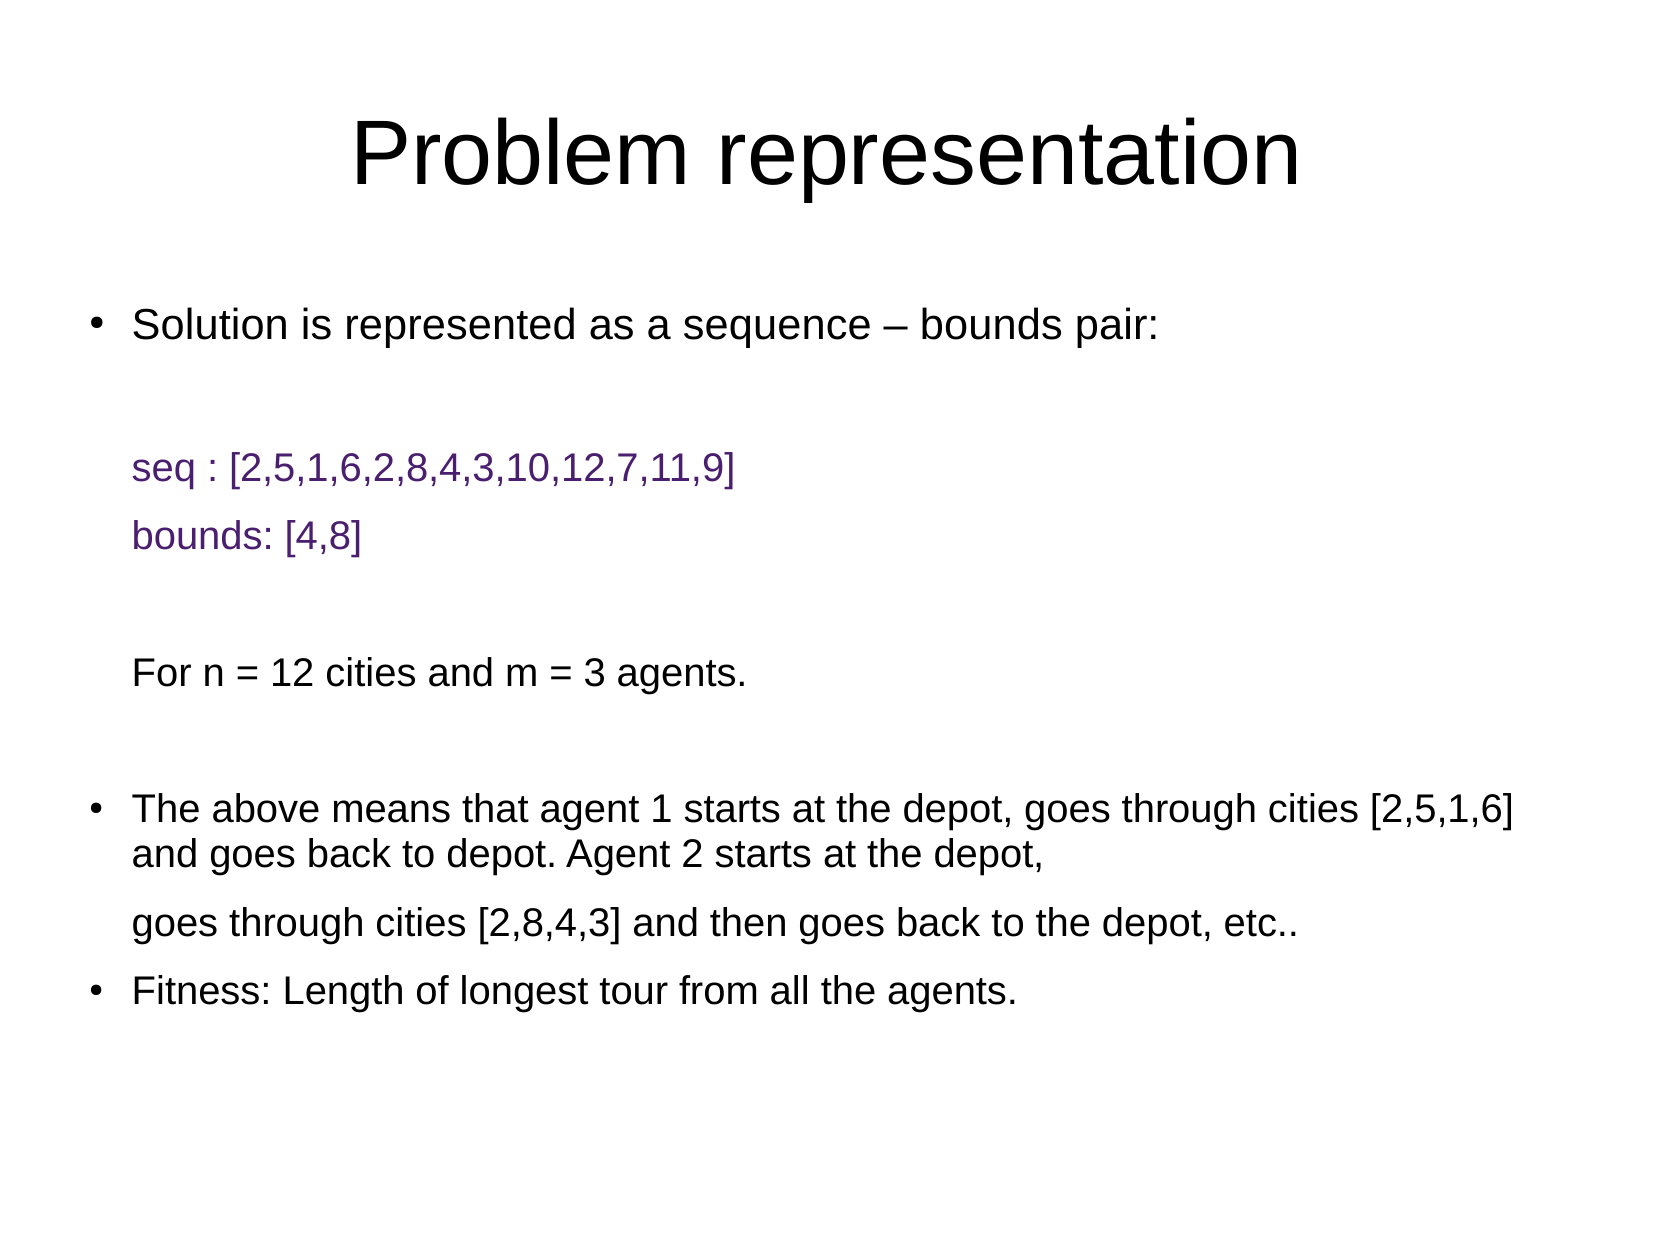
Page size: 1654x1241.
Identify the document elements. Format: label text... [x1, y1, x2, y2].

list Solution is represented as a sequence – bounds pair: seq : [2,5,1,6,2,8,4,3,10,12,7,11,9] bounds: [4,8] For n = 12 cities and m = 3 agents. The above means that agent 1 starts at the depot, goes through cities [2,5,1,6] and goes back to depot. Agent 2 starts at the depot, goes through cities [2,8,4,3] and then goes back to the depot, etc.. Fitness: Length of longest tour from all the agents. [75, 300, 1564, 1020]
title Problem representation [82, 49, 1571, 257]
